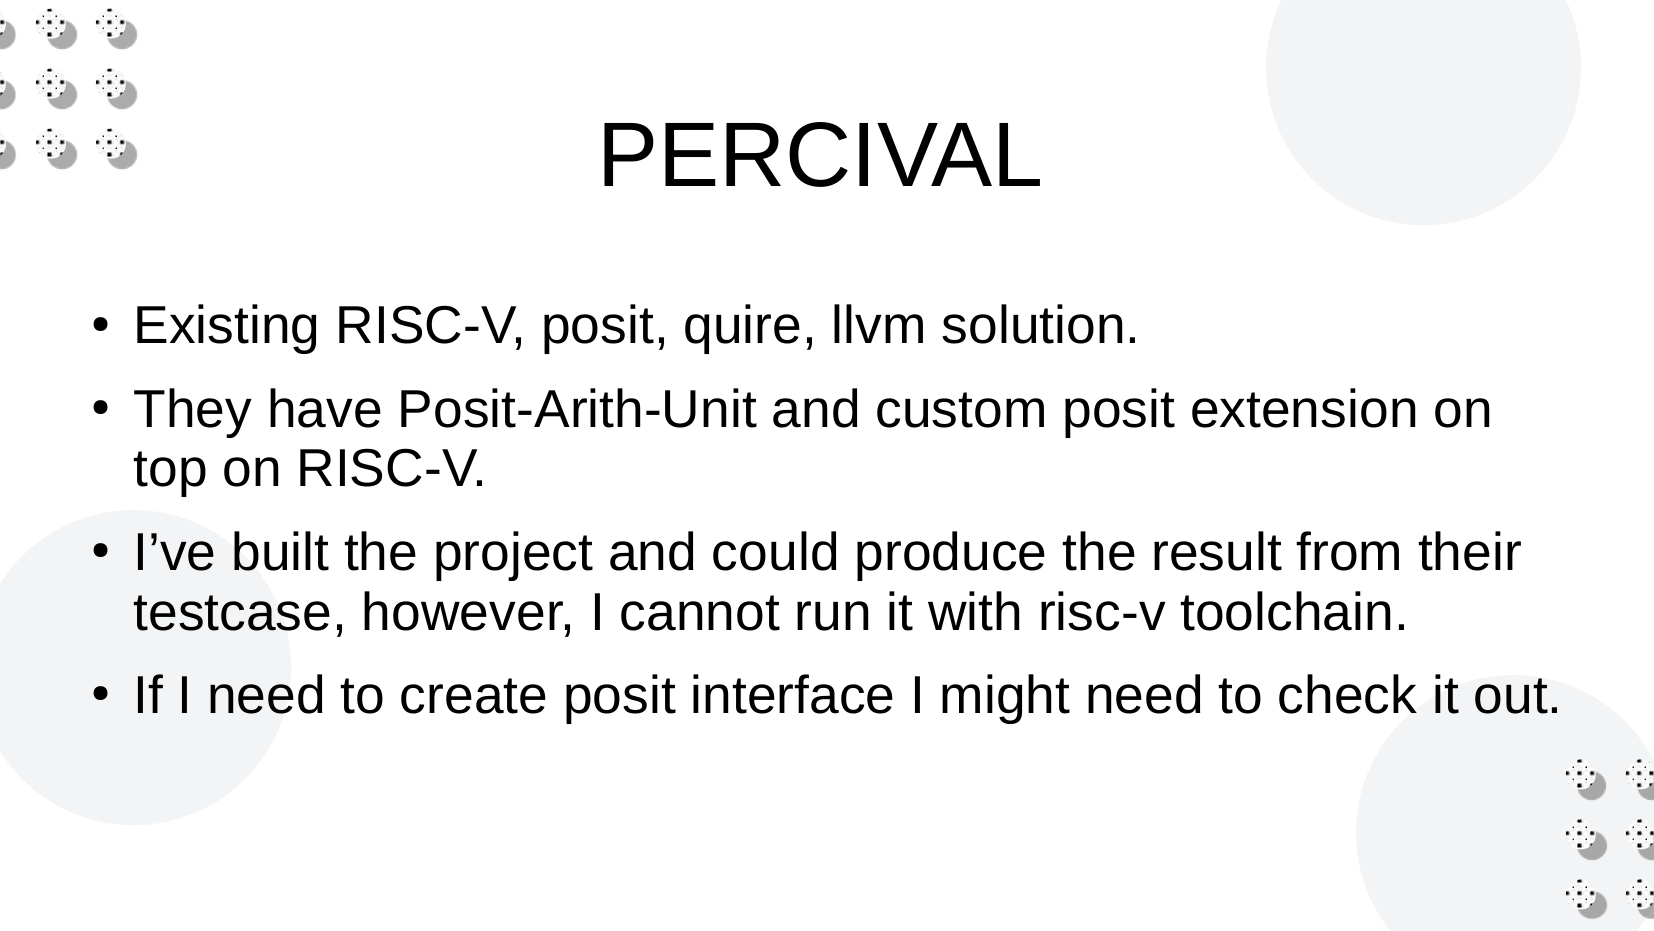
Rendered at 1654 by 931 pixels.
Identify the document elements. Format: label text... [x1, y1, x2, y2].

picture [35, 68, 66, 99]
picture [35, 128, 67, 159]
picture [1625, 819, 1654, 850]
picture [0, 11, 6, 36]
list Existing RISC-V, posit, quire, llvm solution. They have Posit-Arith-Unit and custom posit extension on top on RISC-V. I’ve built the project and could produce the result from their testcase, however, I cannot run it with risc-v toolchain. If I need to create posit interface I might need to check it out. [76, 295, 1565, 835]
picture [0, 71, 6, 96]
picture [1565, 759, 1596, 790]
picture [1565, 819, 1596, 850]
picture [1565, 879, 1596, 910]
picture [1625, 759, 1654, 790]
picture [1625, 879, 1654, 910]
picture [95, 8, 126, 39]
picture [97, 68, 124, 76]
picture [0, 131, 7, 156]
title PERCIVAL [76, 76, 1565, 233]
picture [35, 8, 66, 39]
